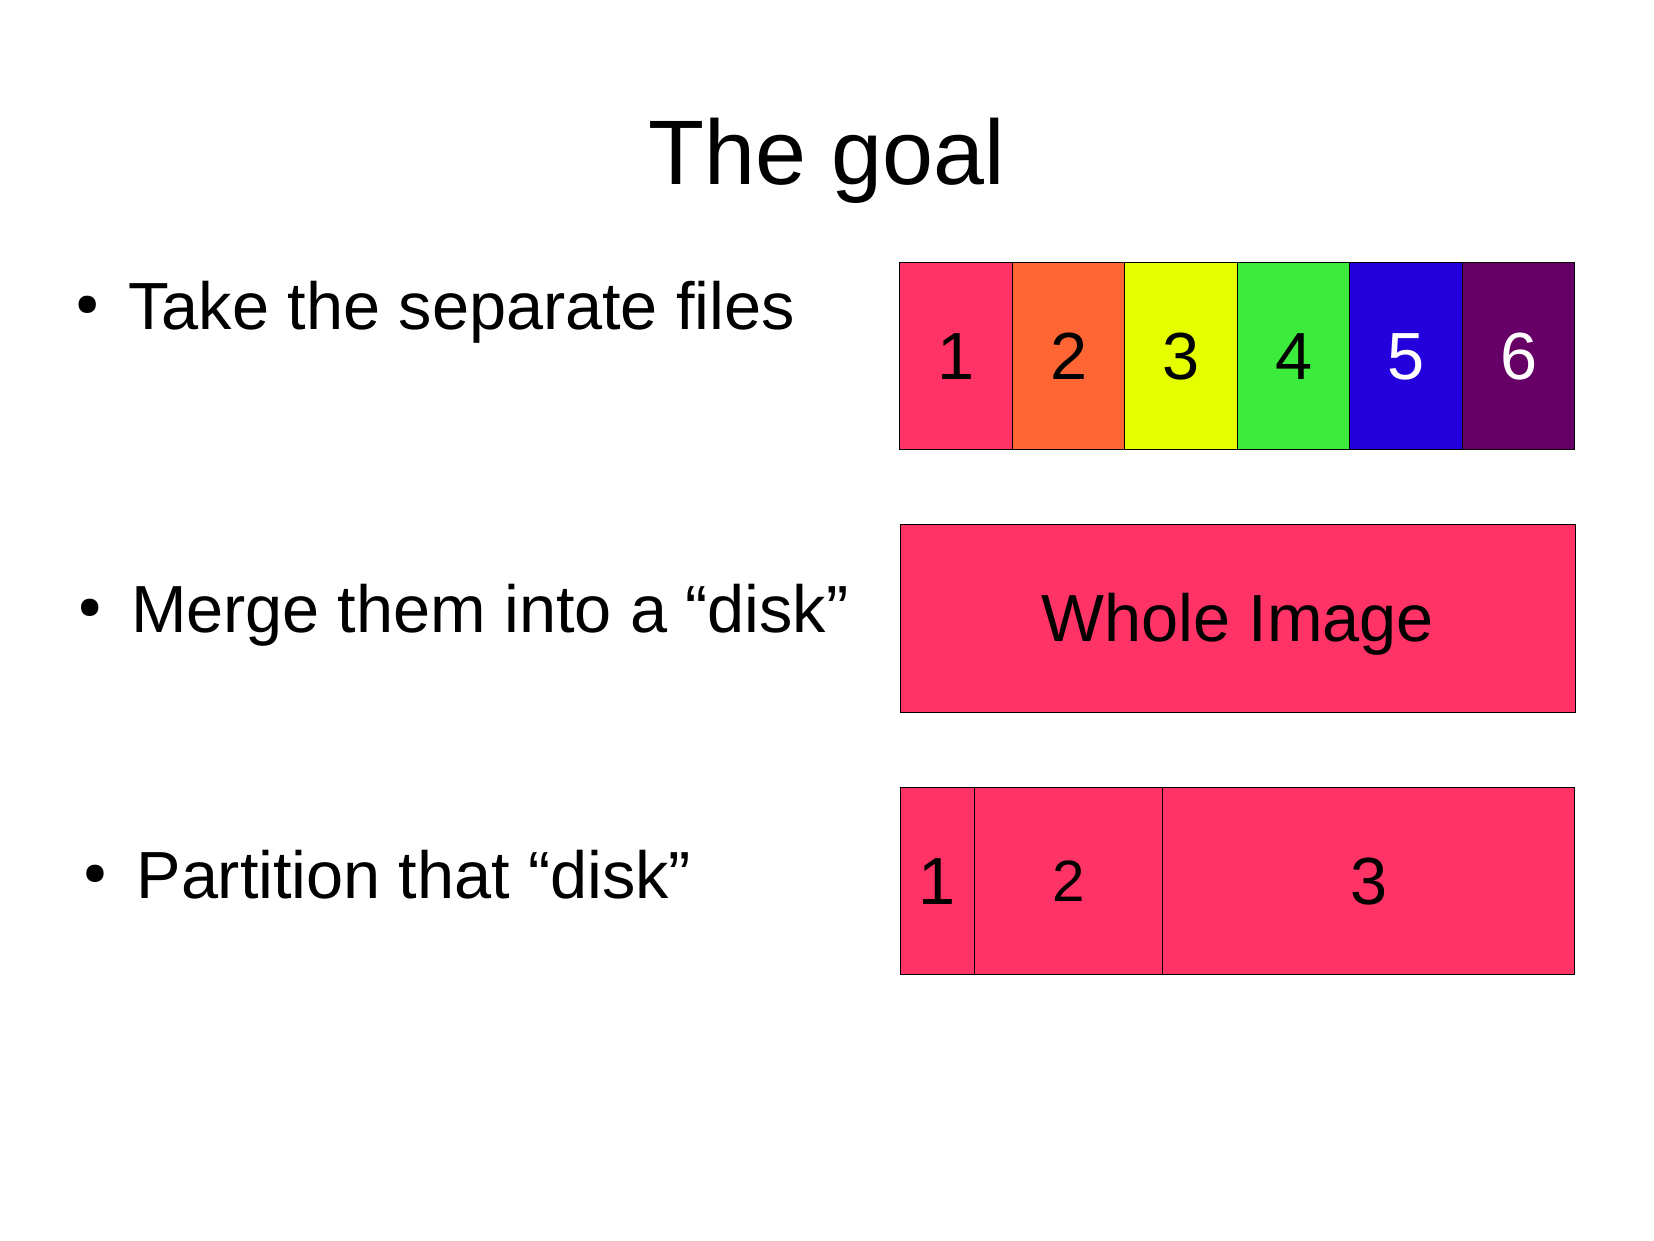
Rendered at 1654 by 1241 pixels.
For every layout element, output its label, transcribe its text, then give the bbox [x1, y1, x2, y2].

list Take the separate files [57, 268, 856, 351]
text_box Whole Image [900, 524, 1576, 713]
text_box 2 [974, 787, 1162, 975]
text_box 4 [1237, 262, 1349, 450]
text_box 3 [1162, 787, 1575, 975]
list Merge them into a “disk” [60, 571, 928, 654]
text_box 2 [1012, 262, 1124, 450]
title The goal [82, 56, 1571, 250]
text_box 3 [1124, 262, 1237, 450]
list Partition that “disk” [53, 838, 705, 921]
text_box 6 [1462, 262, 1575, 450]
text_box 1 [899, 262, 1012, 450]
text_box 1 [900, 787, 974, 975]
text_box 5 [1349, 262, 1462, 450]
